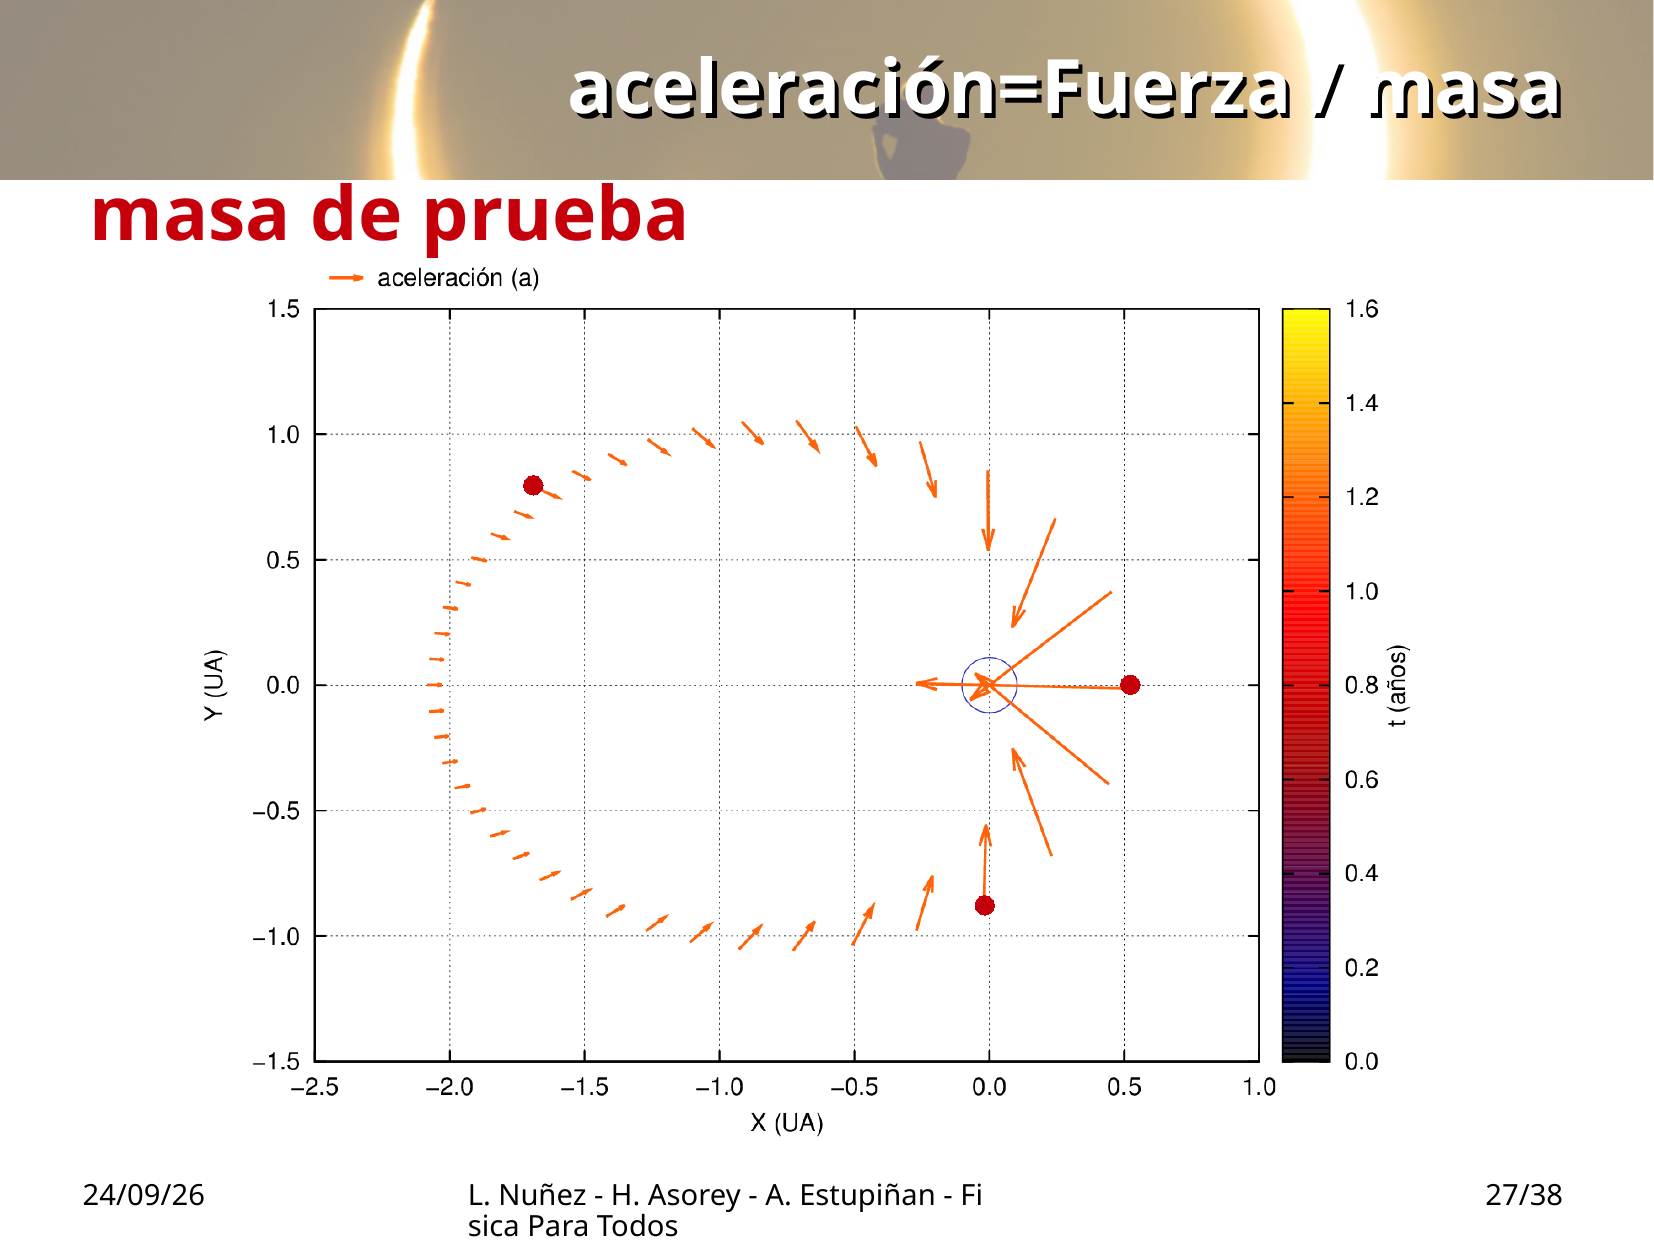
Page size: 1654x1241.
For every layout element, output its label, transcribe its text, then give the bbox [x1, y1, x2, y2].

text_box masa de prueba [75, 152, 683, 256]
text_box [523, 475, 544, 496]
text_box [975, 895, 995, 916]
picture [194, 254, 1459, 1141]
text_box [1120, 675, 1141, 695]
picture [0, 0, 1654, 180]
title aceleración=Fuerza / masa [75, 19, 1564, 151]
